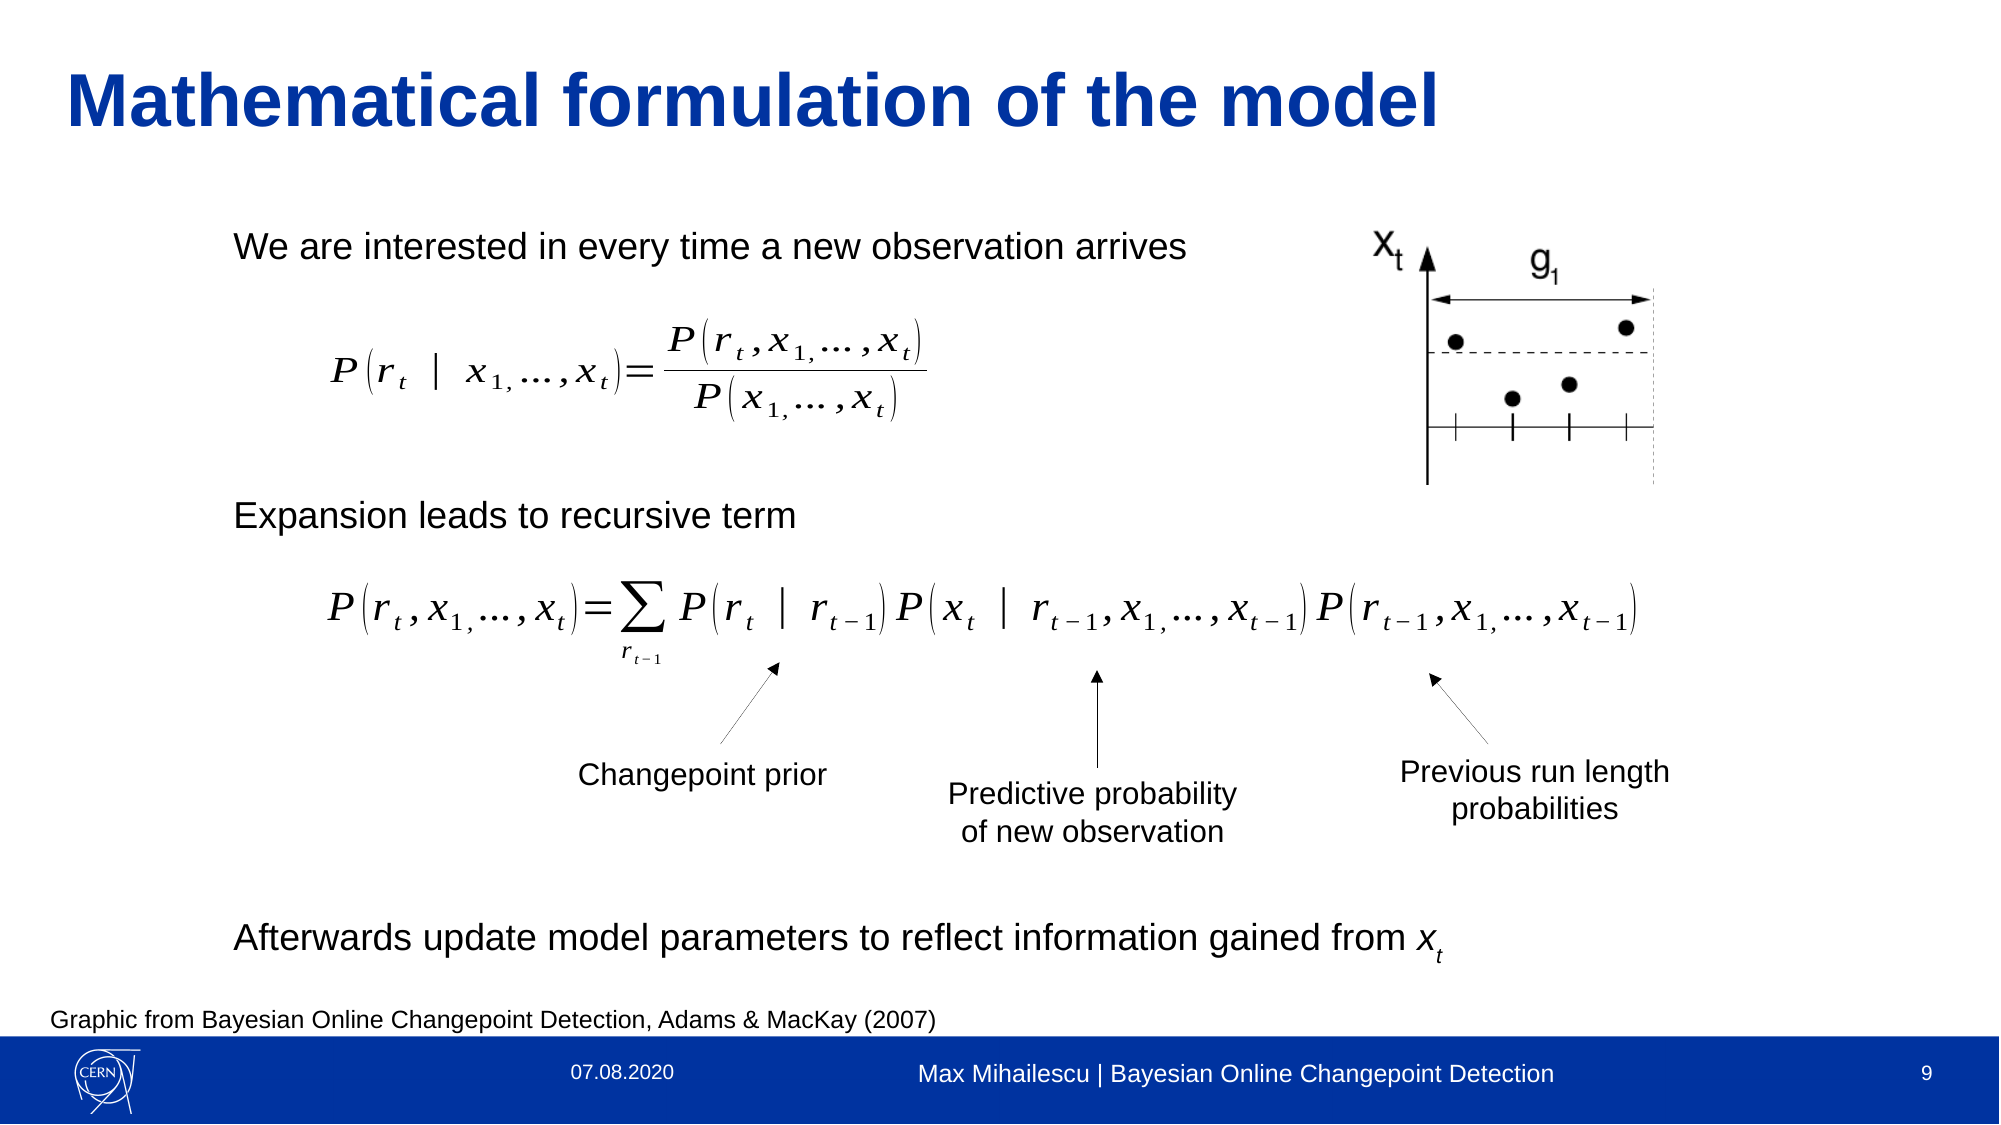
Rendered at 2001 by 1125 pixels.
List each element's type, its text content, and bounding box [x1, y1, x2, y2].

text_box Afterwards update model parameters to reflect information gained from xt [218, 909, 1457, 976]
text_box Graphic from Bayesian Online Changepoint Detection, Adams & MacKay (2007) [35, 996, 1134, 1039]
text_box Mathematical formulation of the model [66, 61, 1932, 235]
text_box 07.08.2020 [543, 1041, 674, 1101]
picture [0, 1036, 1999, 1124]
text_box Max Mihailescu | Bayesian Online Changepoint Detection [698, 1042, 1776, 1102]
text_box <Foliennummer> [1822, 1042, 1933, 1102]
text_box Previous run length probabilities [1358, 744, 1713, 843]
picture [1323, 190, 1654, 485]
chart [317, 316, 939, 425]
text_box Expansion leads to recursive term [218, 484, 922, 541]
chart [314, 578, 1651, 668]
text_box We are interested in every time a new observation arrives [218, 214, 1276, 272]
text_box Changepoint prior [555, 746, 851, 804]
text_box Predictive probability of new observation [933, 766, 1254, 851]
